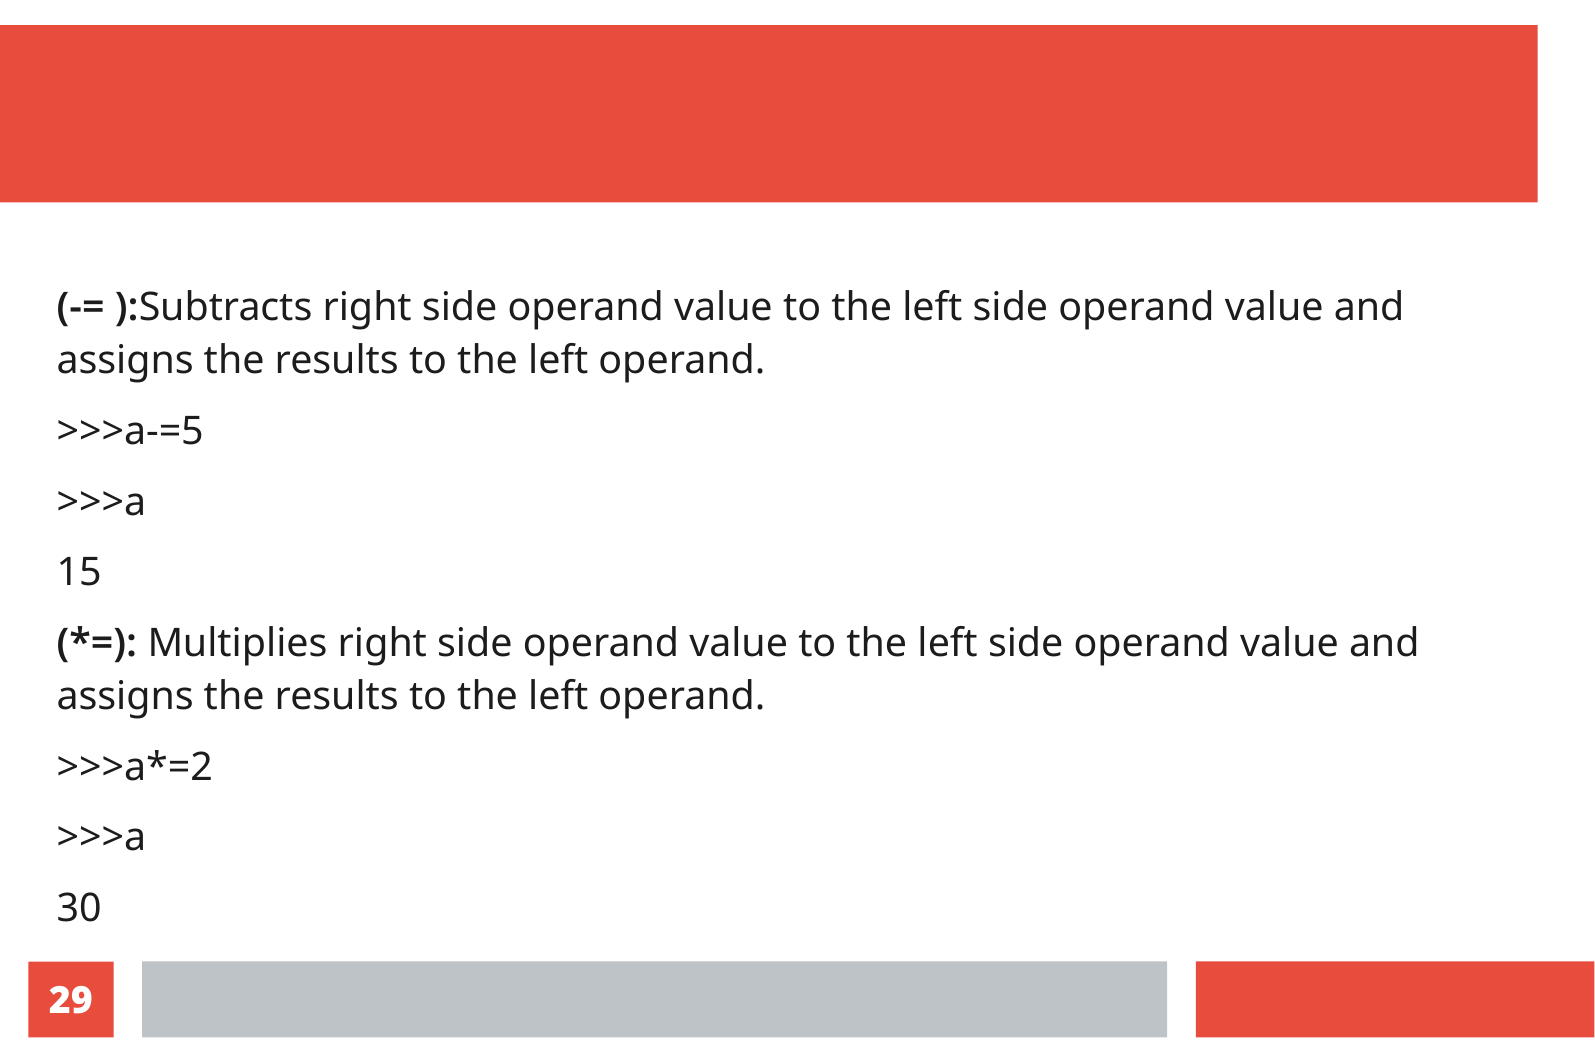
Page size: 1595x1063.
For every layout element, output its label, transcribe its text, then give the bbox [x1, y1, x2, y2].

list (-= ):Subtracts right side operand value to the left side operand value and assigns the results to the left operand. >>>a-=5 >>>a 15 (*=): Multiplies right side operand value to the left side operand value and assigns the results to the left operand. >>>a*=2 >>>a 30 [56, 278, 1509, 937]
